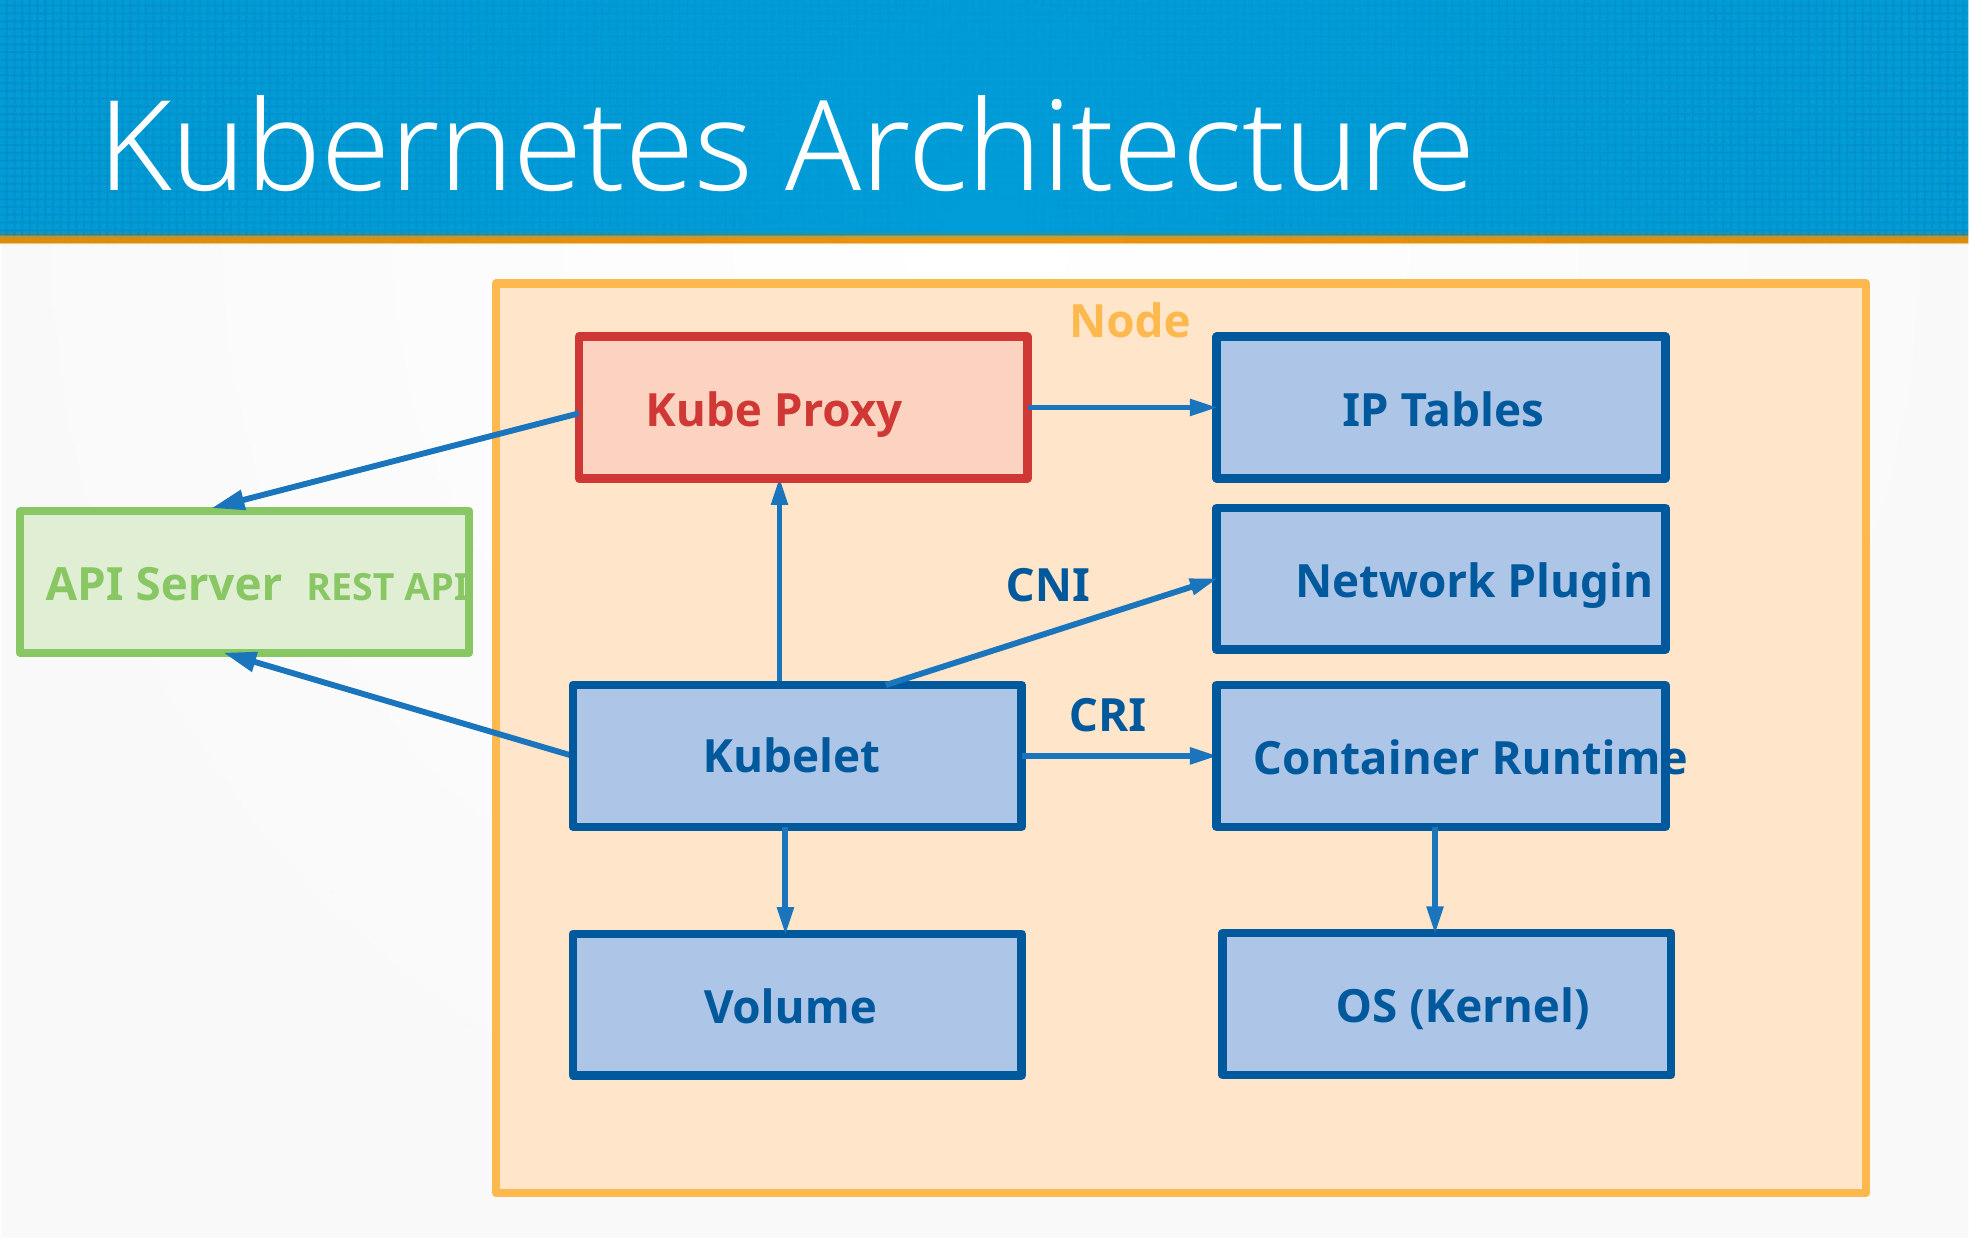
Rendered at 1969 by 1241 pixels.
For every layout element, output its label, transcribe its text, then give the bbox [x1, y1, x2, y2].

text_box OS (Kernel) [1329, 969, 1572, 1040]
text_box Container Runtime [1247, 721, 1642, 792]
text_box CNI [999, 549, 1105, 619]
text_box CRI [1062, 679, 1168, 749]
text_box IP Tables [1336, 373, 1553, 443]
text_box API Server REST API [39, 548, 427, 618]
text_box [20, 511, 470, 653]
picture [0, 233, 1969, 1241]
text_box Node [1063, 284, 1182, 355]
title Kubernetes Architecture [98, 19, 1870, 227]
text_box [496, 283, 1867, 1193]
text_box Kube Proxy [639, 373, 969, 443]
text_box Network Plugin [1289, 544, 1616, 615]
text_box Kubelet [696, 720, 896, 790]
text_box Volume [697, 970, 869, 1041]
